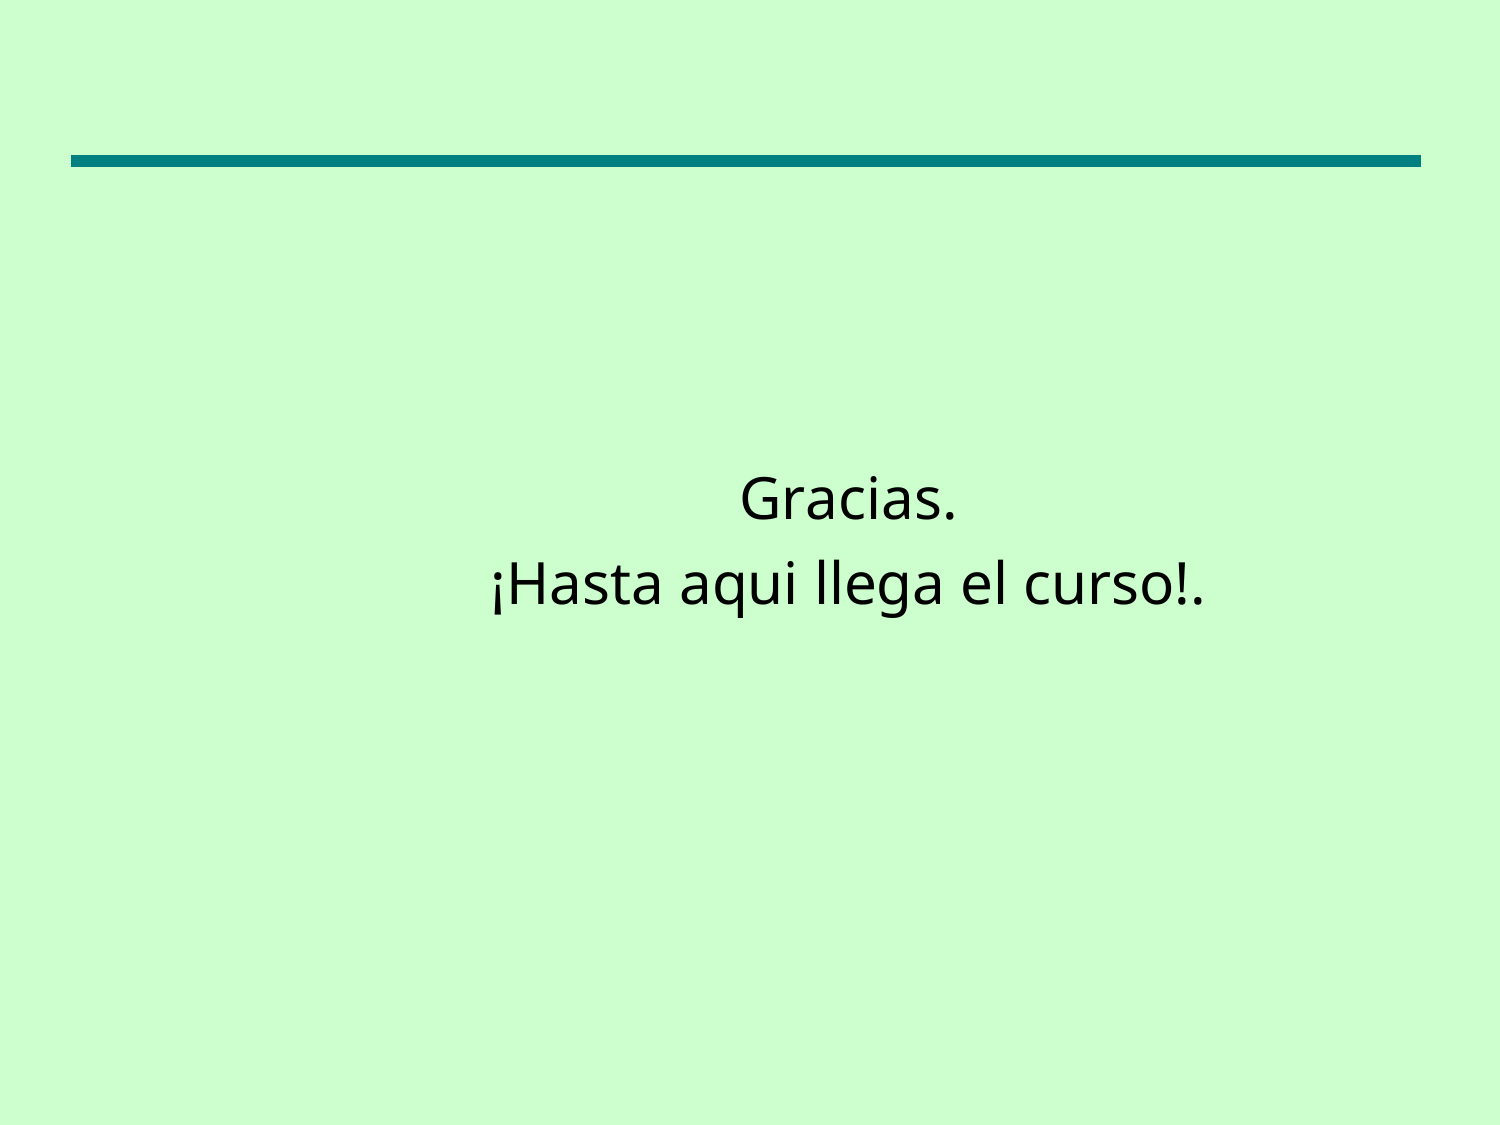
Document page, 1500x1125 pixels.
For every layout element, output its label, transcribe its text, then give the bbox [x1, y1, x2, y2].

list Gracias. ¡Hasta aqui llega el curso!. [419, 360, 1261, 661]
